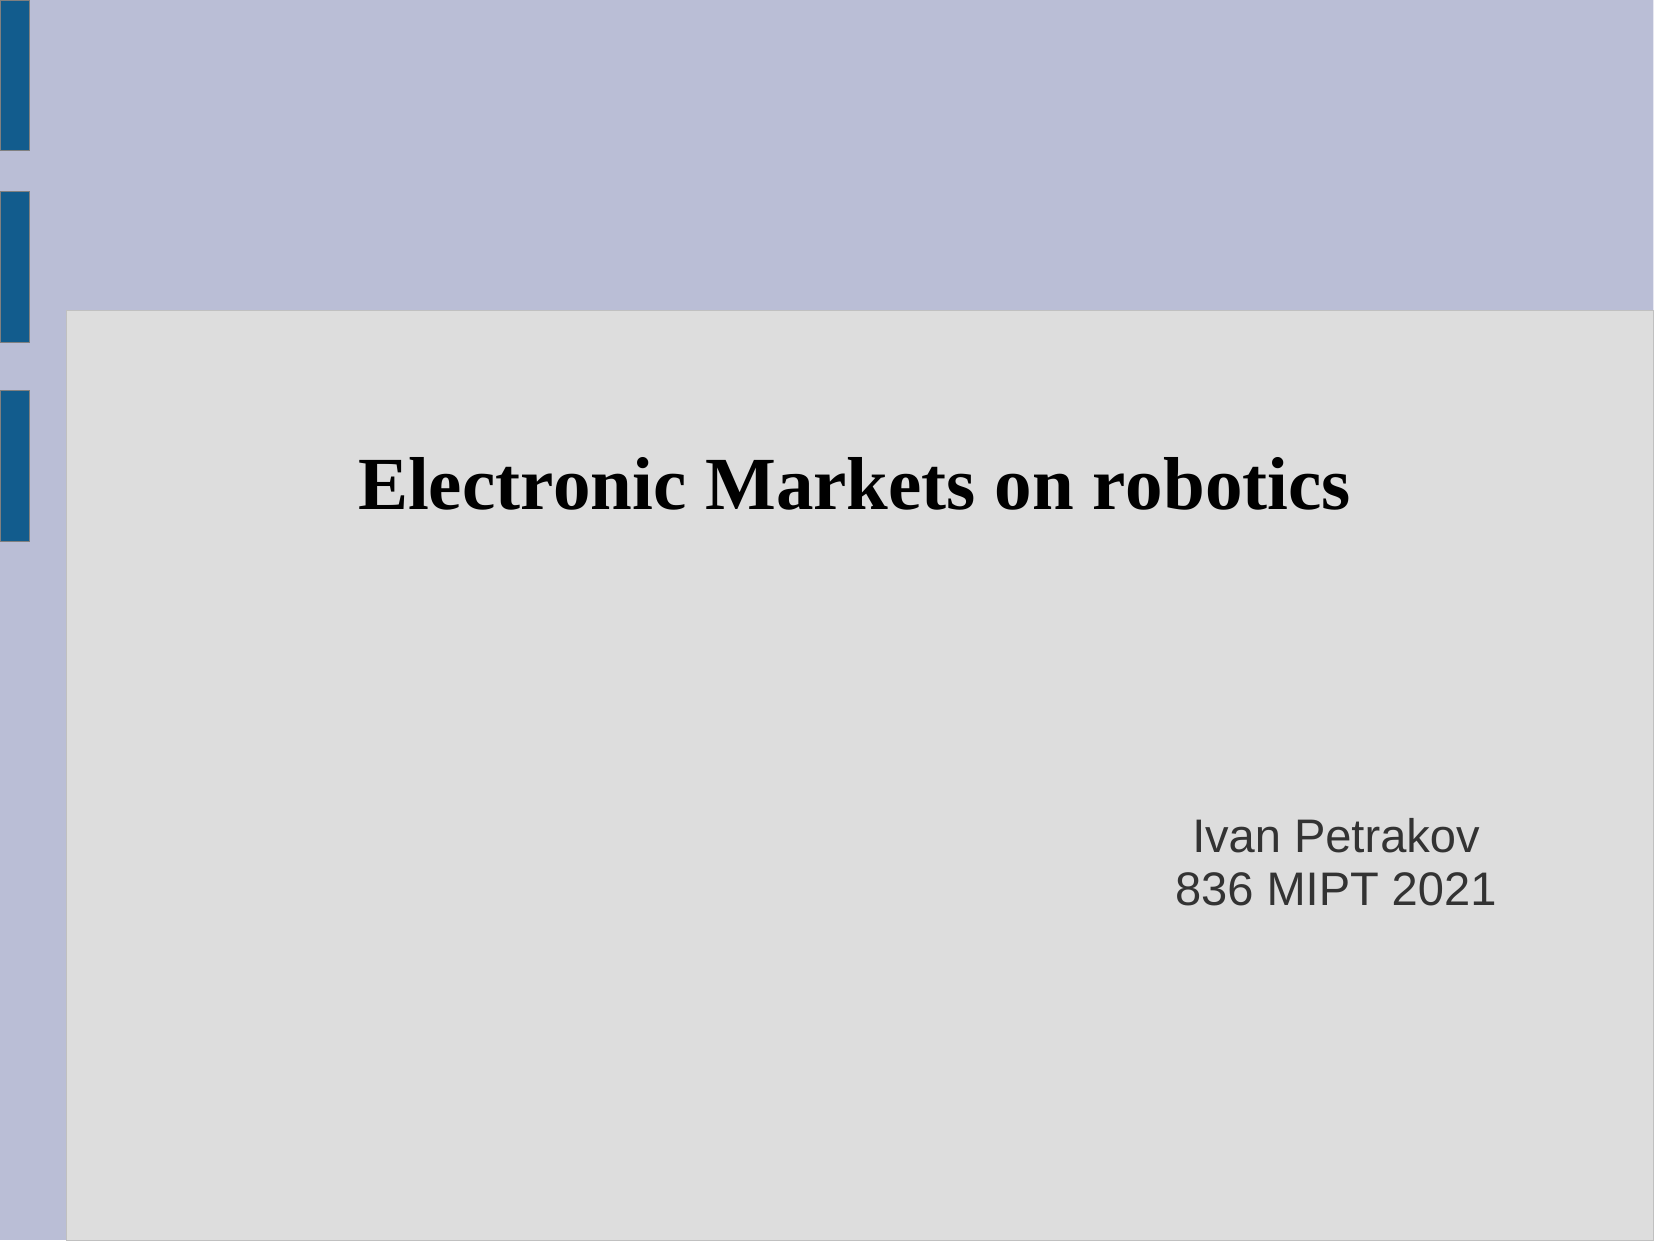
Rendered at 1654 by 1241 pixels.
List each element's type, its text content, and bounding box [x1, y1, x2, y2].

subtitle Electronic Markets on robotics [210, 360, 1501, 609]
title Ivan Petrakov 836 MIPT 2021 [1005, 810, 1654, 916]
